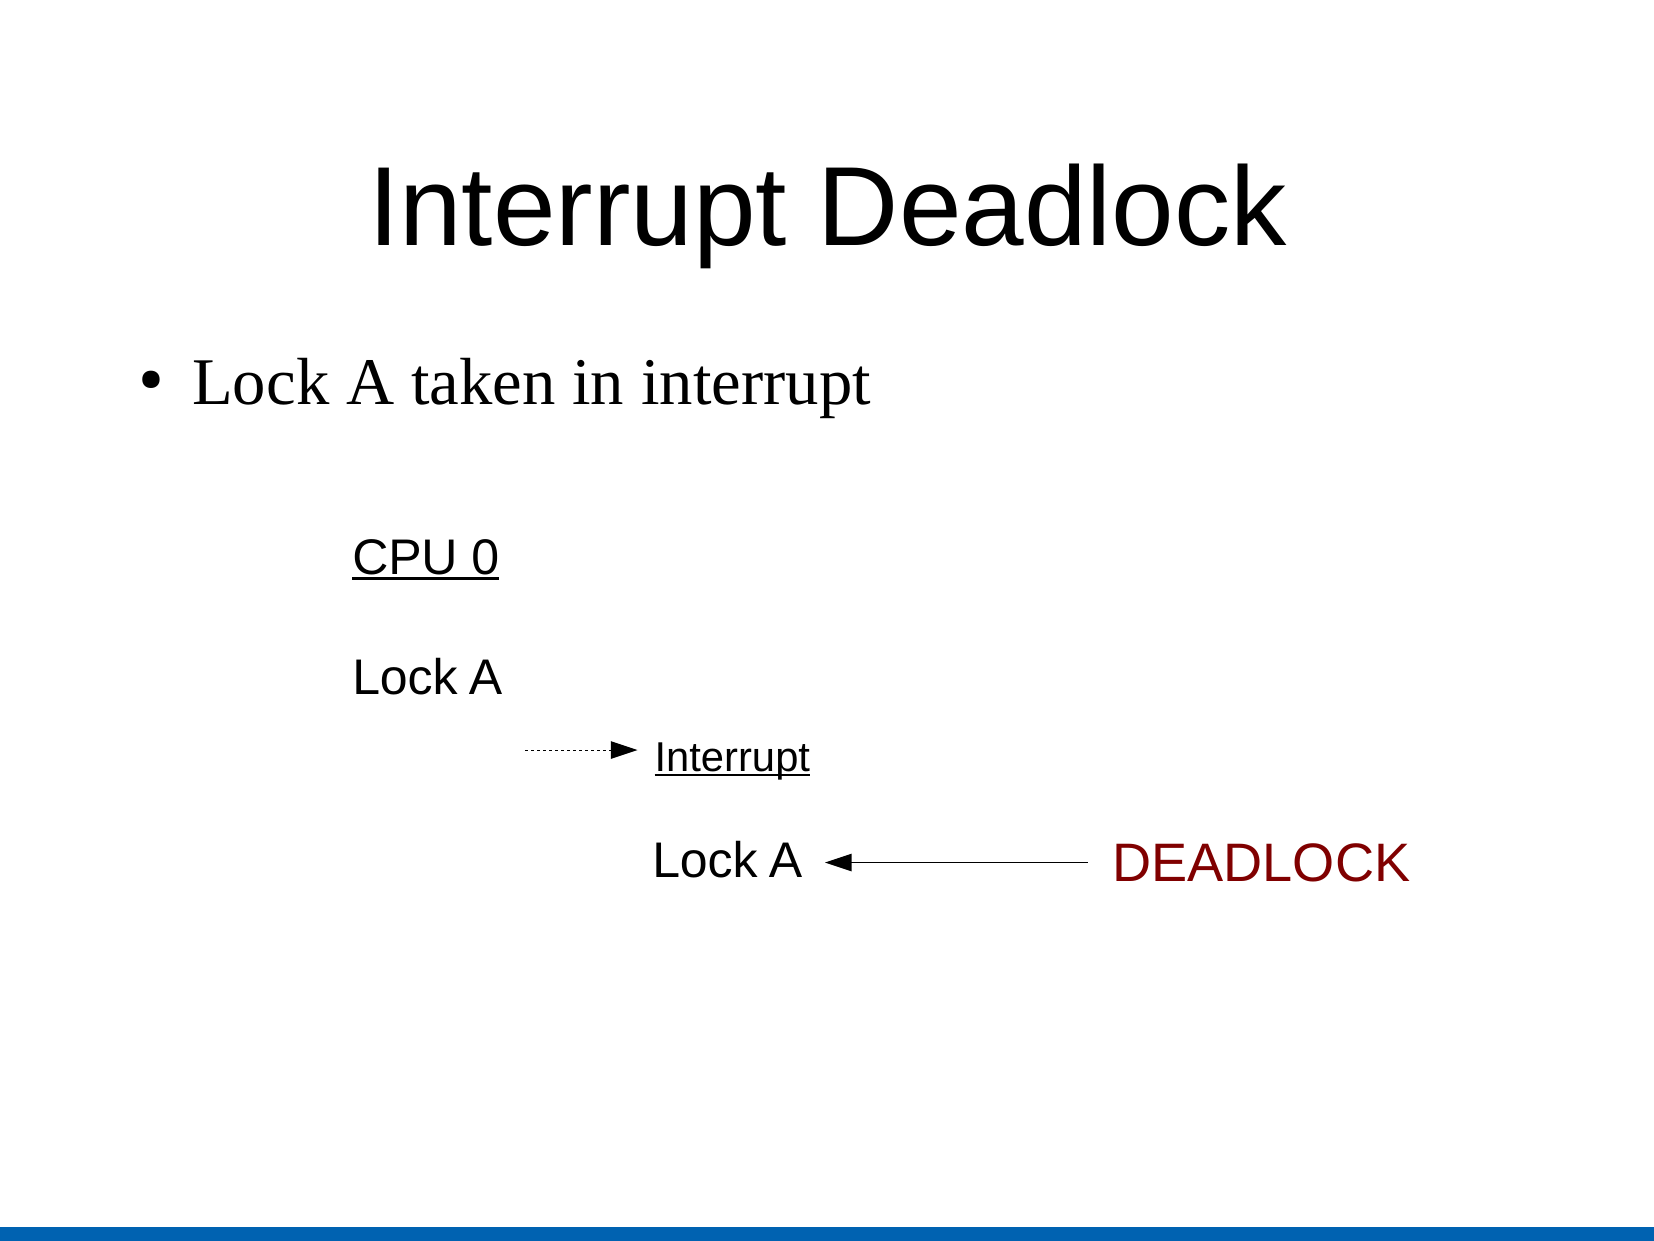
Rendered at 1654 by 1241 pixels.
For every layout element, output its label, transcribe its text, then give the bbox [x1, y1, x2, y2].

list Lock A taken in interrupt [121, 344, 1534, 1112]
title Interrupt Deadlock [121, 102, 1534, 310]
text_box Lock A [337, 641, 518, 713]
text_box Interrupt [639, 726, 826, 788]
text_box DEADLOCK [1097, 825, 1426, 901]
text_box Lock A [637, 825, 818, 896]
text_box CPU 0 [337, 521, 515, 593]
